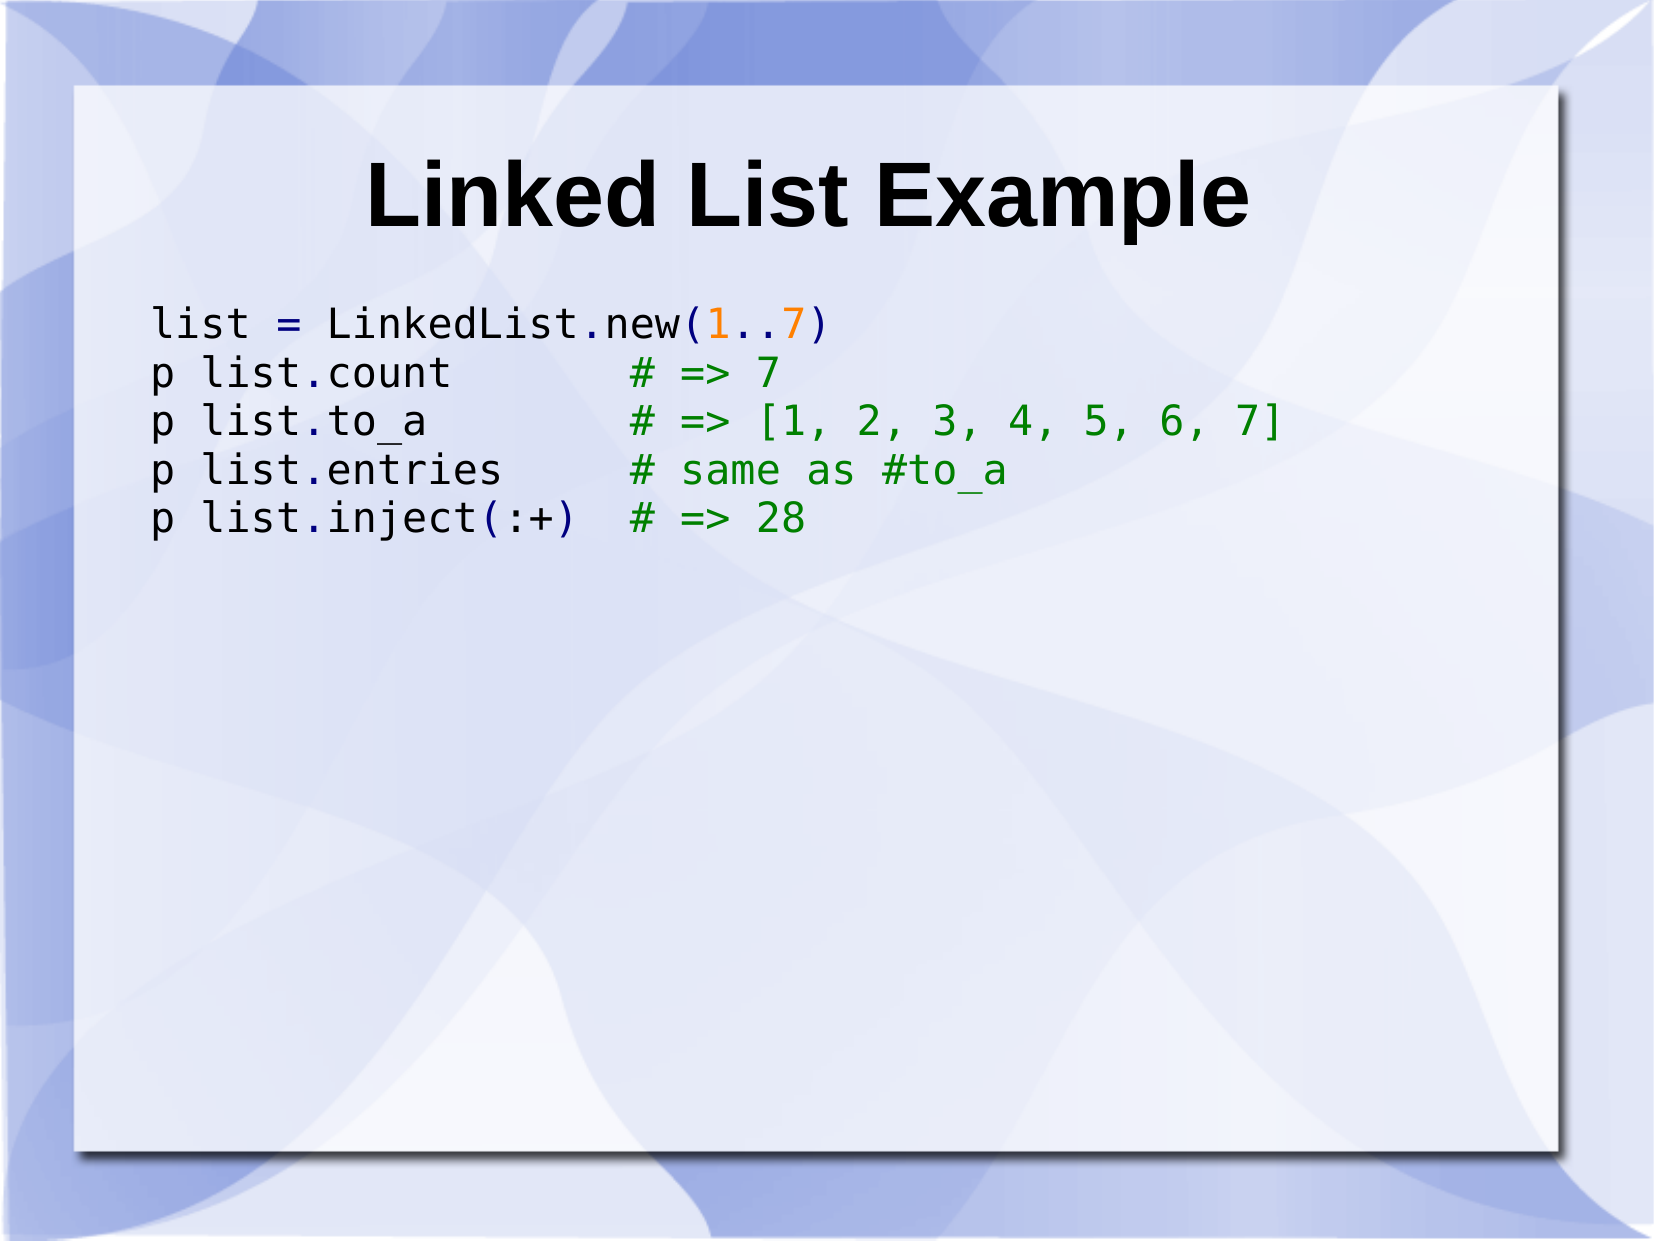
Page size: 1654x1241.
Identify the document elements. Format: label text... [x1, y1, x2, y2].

text_box list = LinkedList.new(1..7) p list.count # => 7 p list.to_a # => [1, 2, 3, 4, 5, 6, 7] p list.entries # same as #to_a p list.inject(:+) # => 28 [150, 300, 1463, 543]
title Linked List Example [82, 90, 1536, 298]
picture [0, 0, 1654, 1241]
